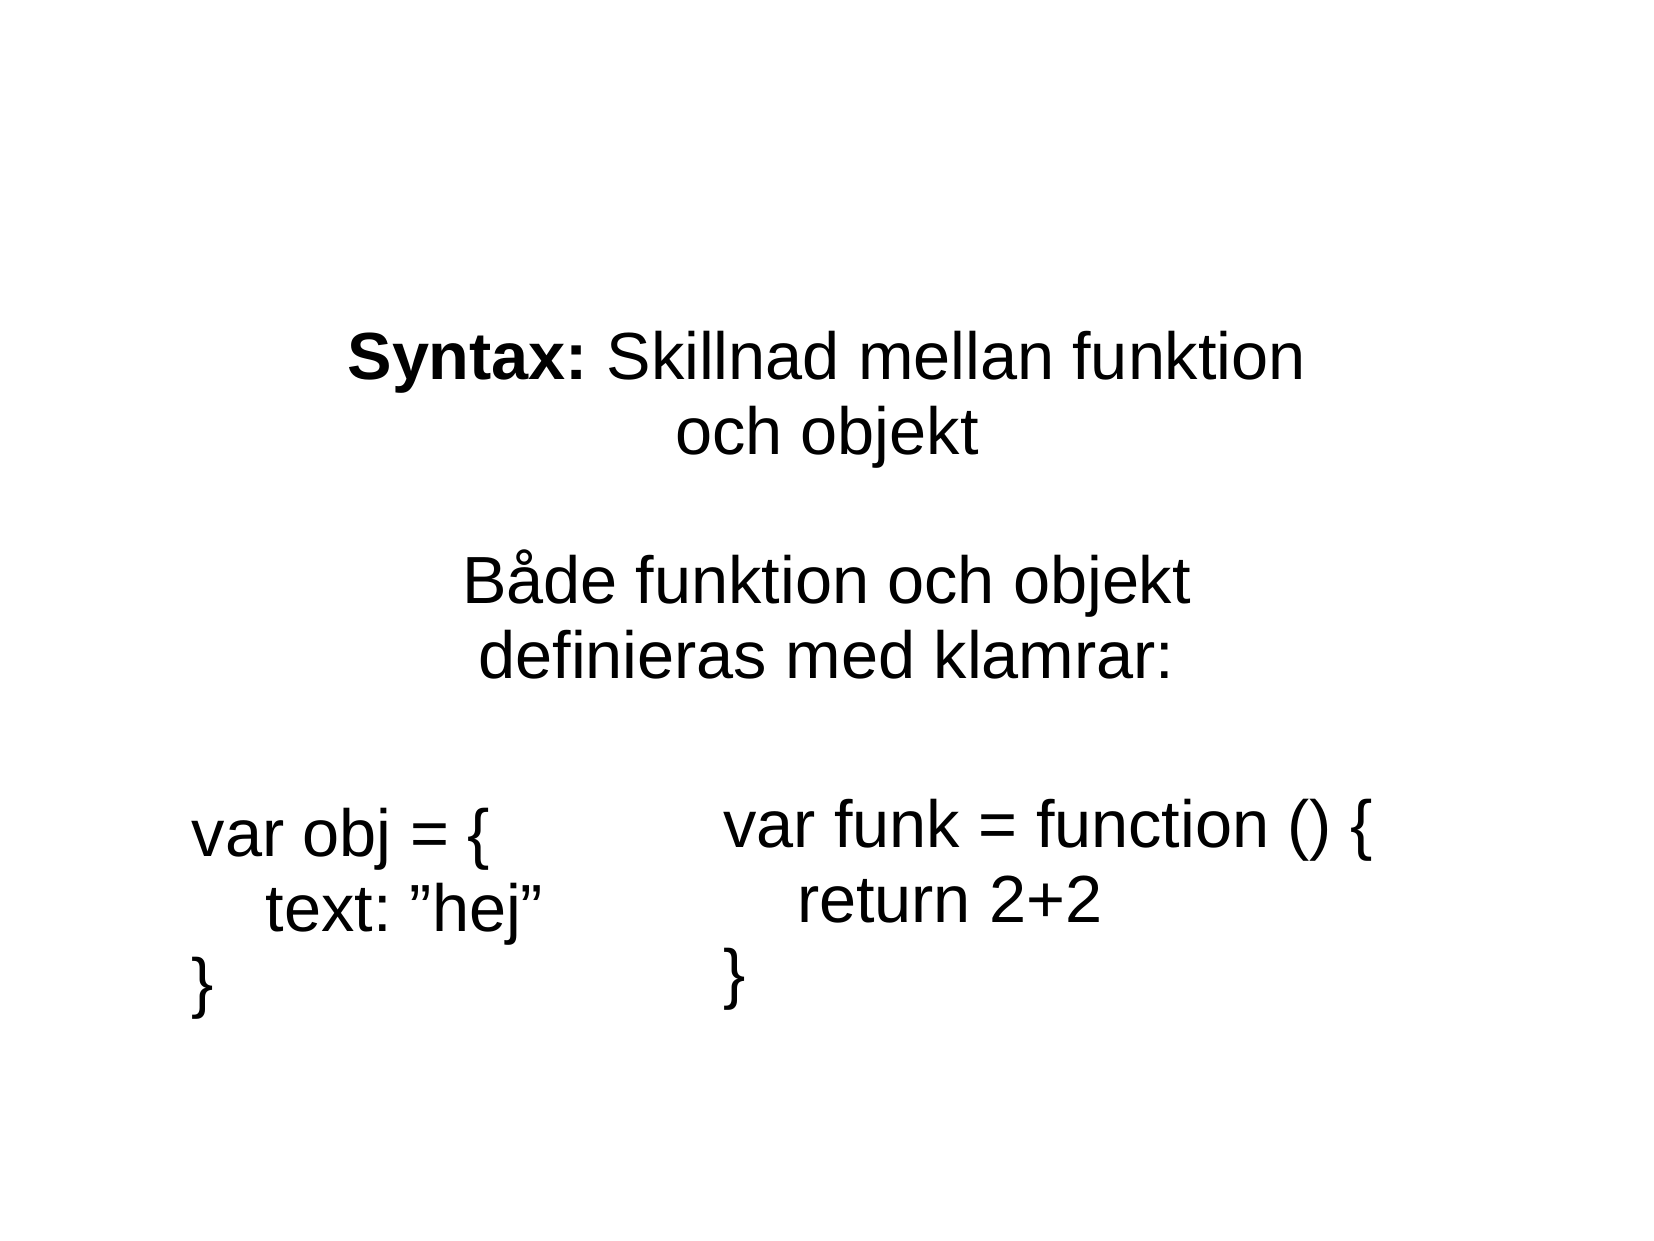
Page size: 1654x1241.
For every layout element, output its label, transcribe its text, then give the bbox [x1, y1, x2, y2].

text_box var funk = function () { return 2+2 } [708, 779, 1465, 1094]
text_box var obj = { text: ”hej” } [177, 788, 626, 1028]
subtitle Syntax: Skillnad mellan funktion och objekt Både funktion och objekt definieras med klamrar: [330, 318, 1323, 1067]
